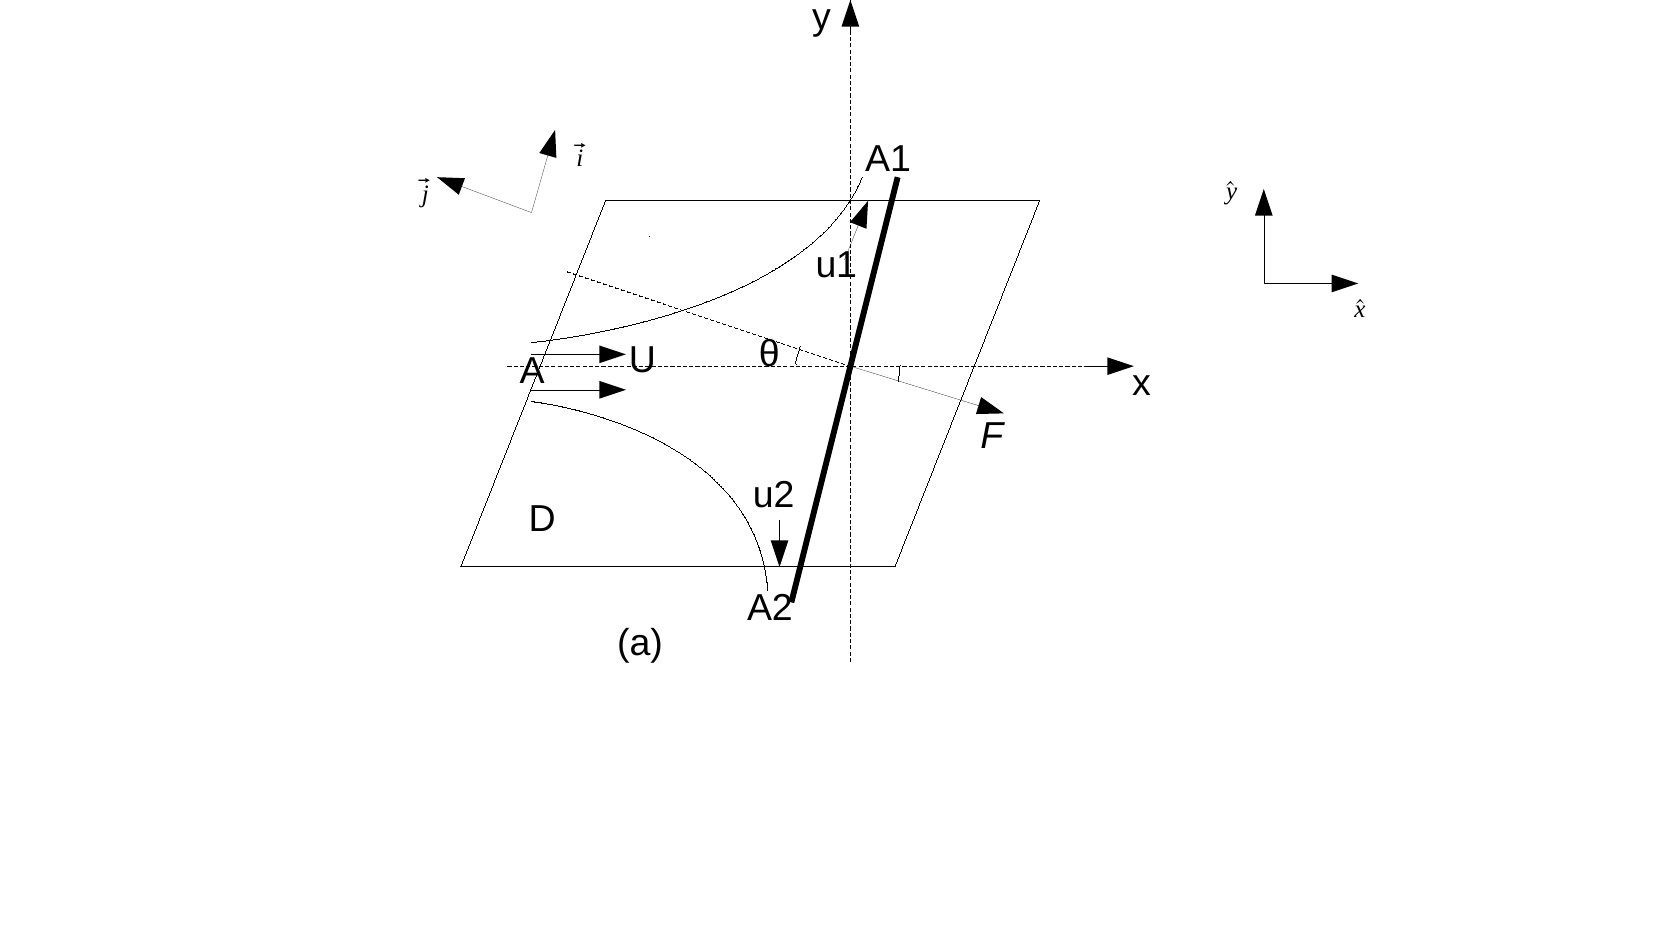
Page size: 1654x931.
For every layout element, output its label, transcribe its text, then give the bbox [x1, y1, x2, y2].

text_box y [797, 0, 846, 46]
text_box u2 [738, 466, 810, 524]
text_box u1 [800, 235, 872, 293]
text_box U [614, 330, 671, 388]
text_box F [980, 407, 993, 465]
chart [767, 401, 886, 461]
text_box D [513, 490, 571, 547]
chart [1216, 177, 1335, 237]
text_box A [519, 342, 532, 400]
text_box A1 [850, 129, 926, 187]
text_box x [1117, 354, 1166, 412]
text_box (a) [602, 614, 678, 671]
chart [566, 141, 685, 201]
chart [1346, 295, 1465, 355]
text_box A2 [732, 578, 808, 636]
text_box θ [744, 324, 795, 382]
chart [410, 177, 438, 209]
